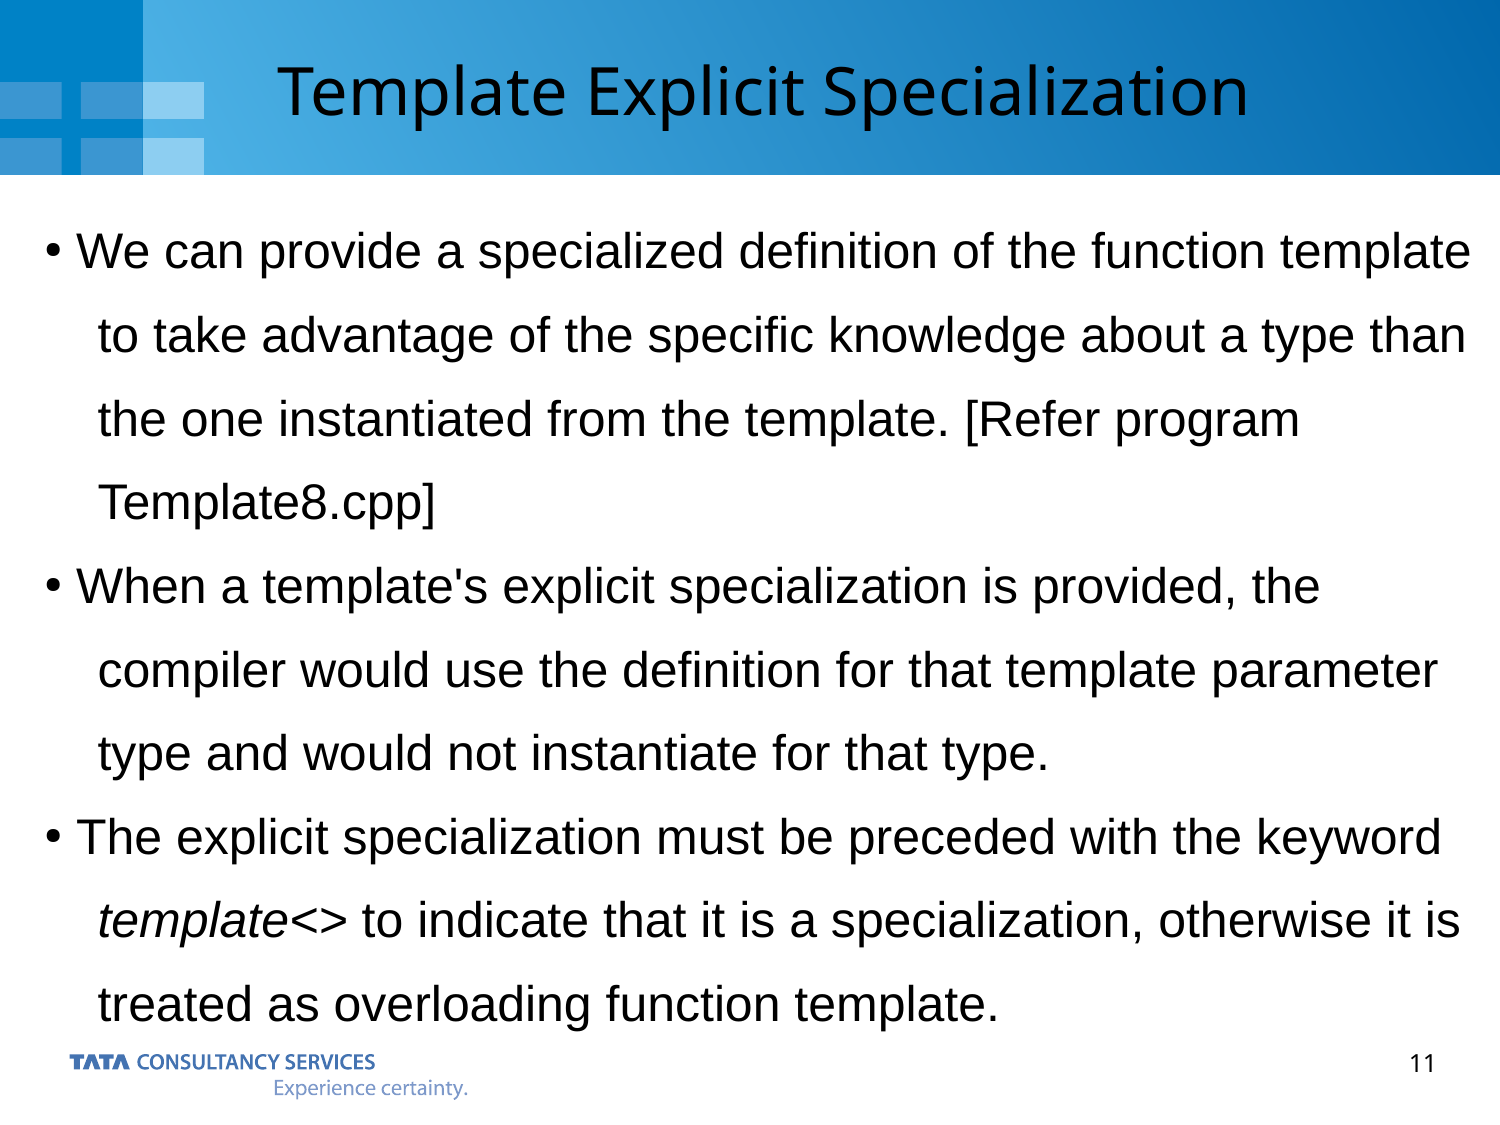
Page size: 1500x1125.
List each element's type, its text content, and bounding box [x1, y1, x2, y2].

text_box Template Explicit Specialization [200, 23, 1347, 154]
text_box We can provide a specialized definition of the function template to take advantage of the specific knowledge about a type than the one instantiated from the template. [Refer program Template8.cpp] When a template's explicit specialization is provided, the compiler would use the definition for that template parameter type and would not instantiate for that type. The explicit specialization must be preceded with the keyword template<> to indicate that it is a specialization, otherwise it is treated as overloading function template. [11, 188, 1489, 1040]
